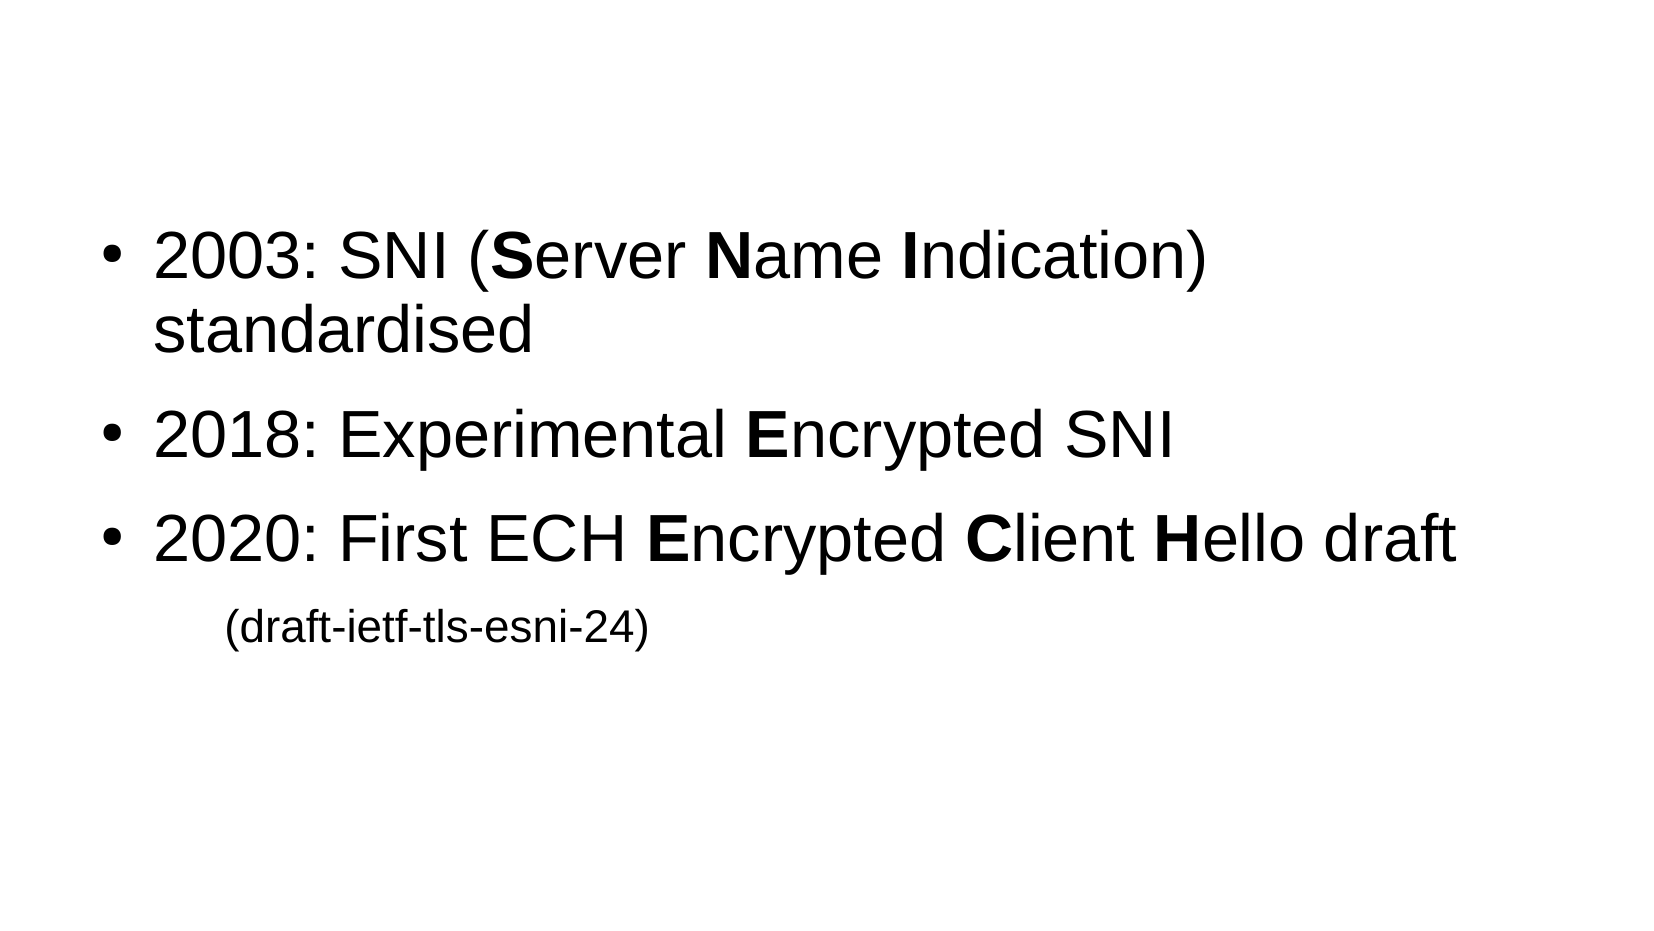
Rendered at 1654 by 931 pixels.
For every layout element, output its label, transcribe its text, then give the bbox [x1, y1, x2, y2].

list 2003: SNI (Server Name Indication) standardised 2018: Experimental Encrypted SNI 2020: First ECH Encrypted Client Hello draft (draft-ietf-tls-esni-24) [82, 217, 1571, 758]
